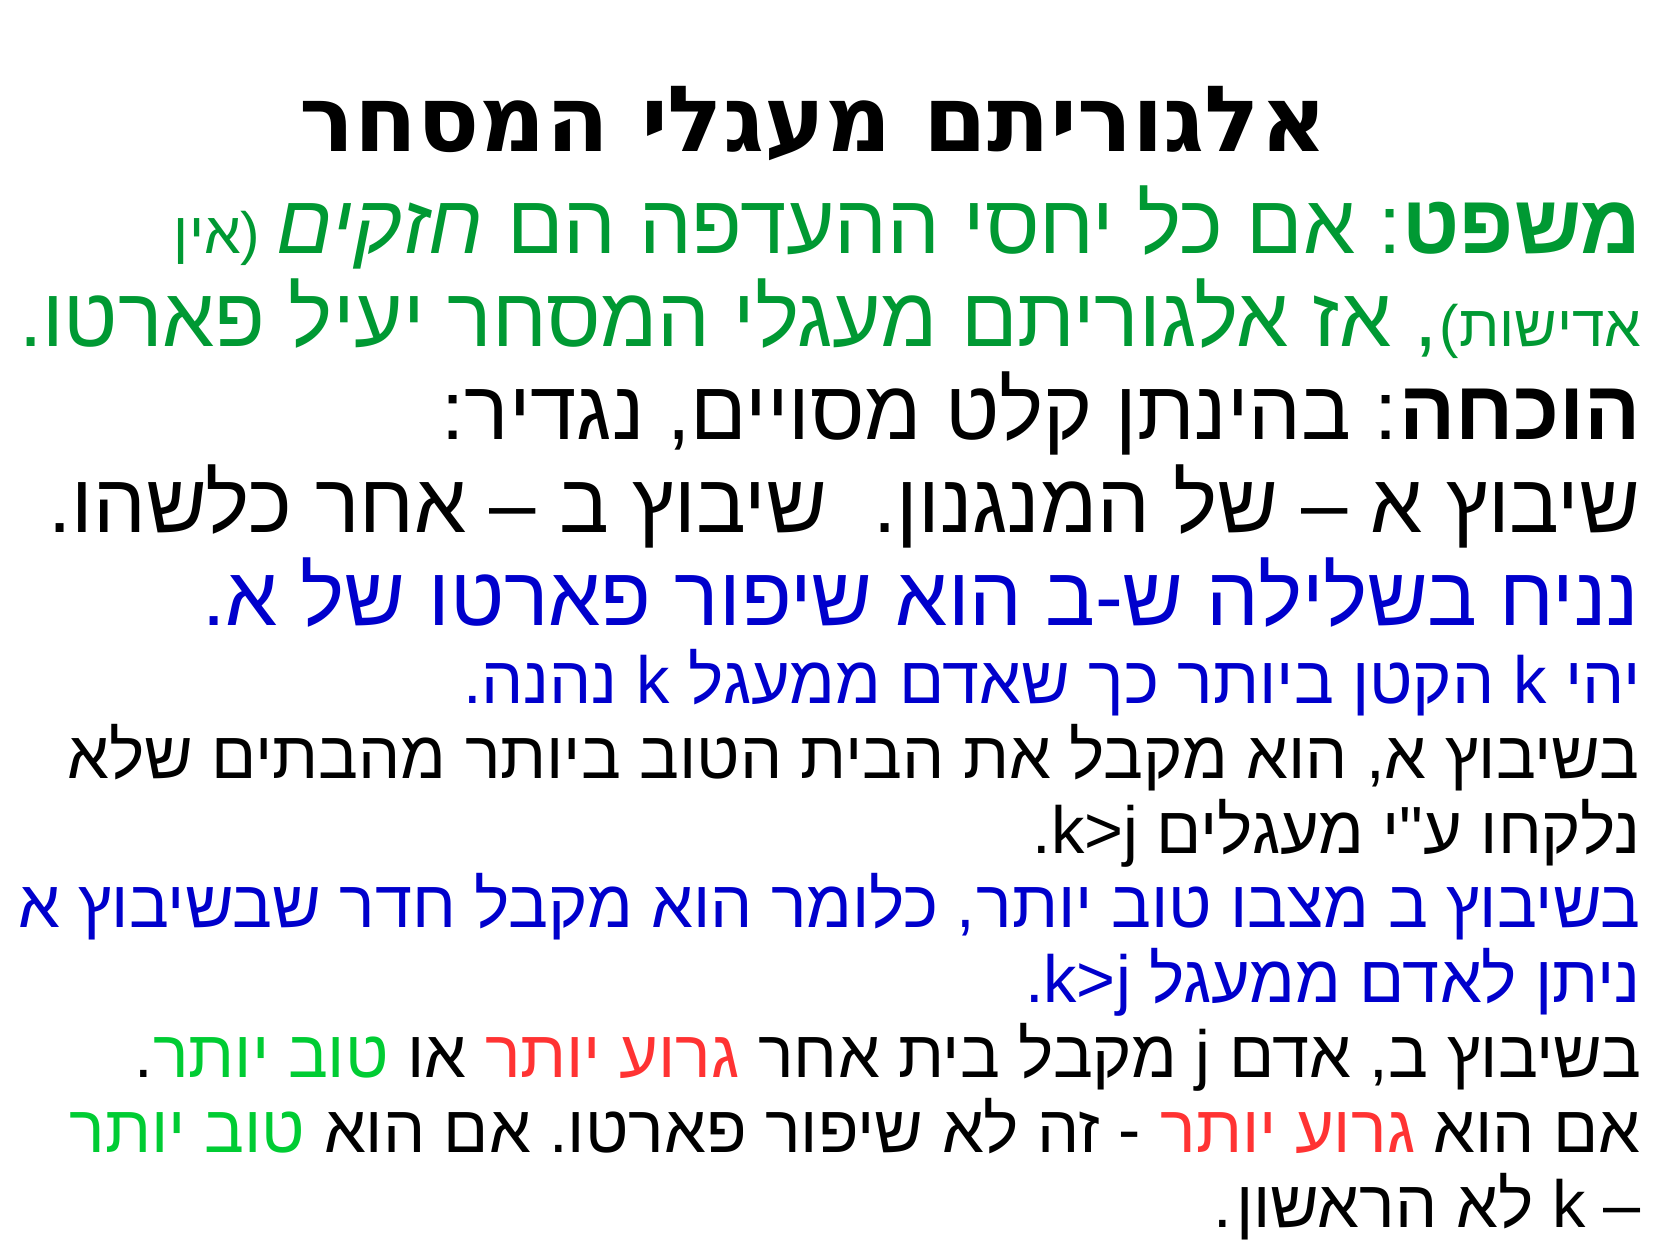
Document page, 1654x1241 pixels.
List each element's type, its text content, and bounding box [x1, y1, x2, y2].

text_box משפט: אם כל יחסי ההעדפה הם חזקים (אין אדישות), אז אלגוריתם מעגלי המסחר יעיל פארטו. הוכחה: בהינתן קלט מסויים, נגדיר: שיבוץ א – של המנגנון. שיבוץ ב – אחר כלשהו. נניח בשלילה ש-ב הוא שיפור פארטו של א. יהי k הקטן ביותר כך שאדם ממעגל k נהנה. בשיבוץ א, הוא מקבל את הבית הטוב ביותר מהבתים שלא נלקחו ע"י מעגלים k>j. בשיבוץ ב מצבו טוב יותר, כלומר הוא מקבל חדר שבשיבוץ א ניתן לאדם ממעגל k>j. בשיבוץ ב, אדם j מקבל בית אחר גרוע יותר או טוב יותר. אם הוא גרוע יותר - זה לא שיפור פארטו. אם הוא טוב יותר – k לא הראשון. *** [2, 170, 1654, 1241]
title אלגוריתם מעגלי המסחר [97, 45, 1531, 170]
